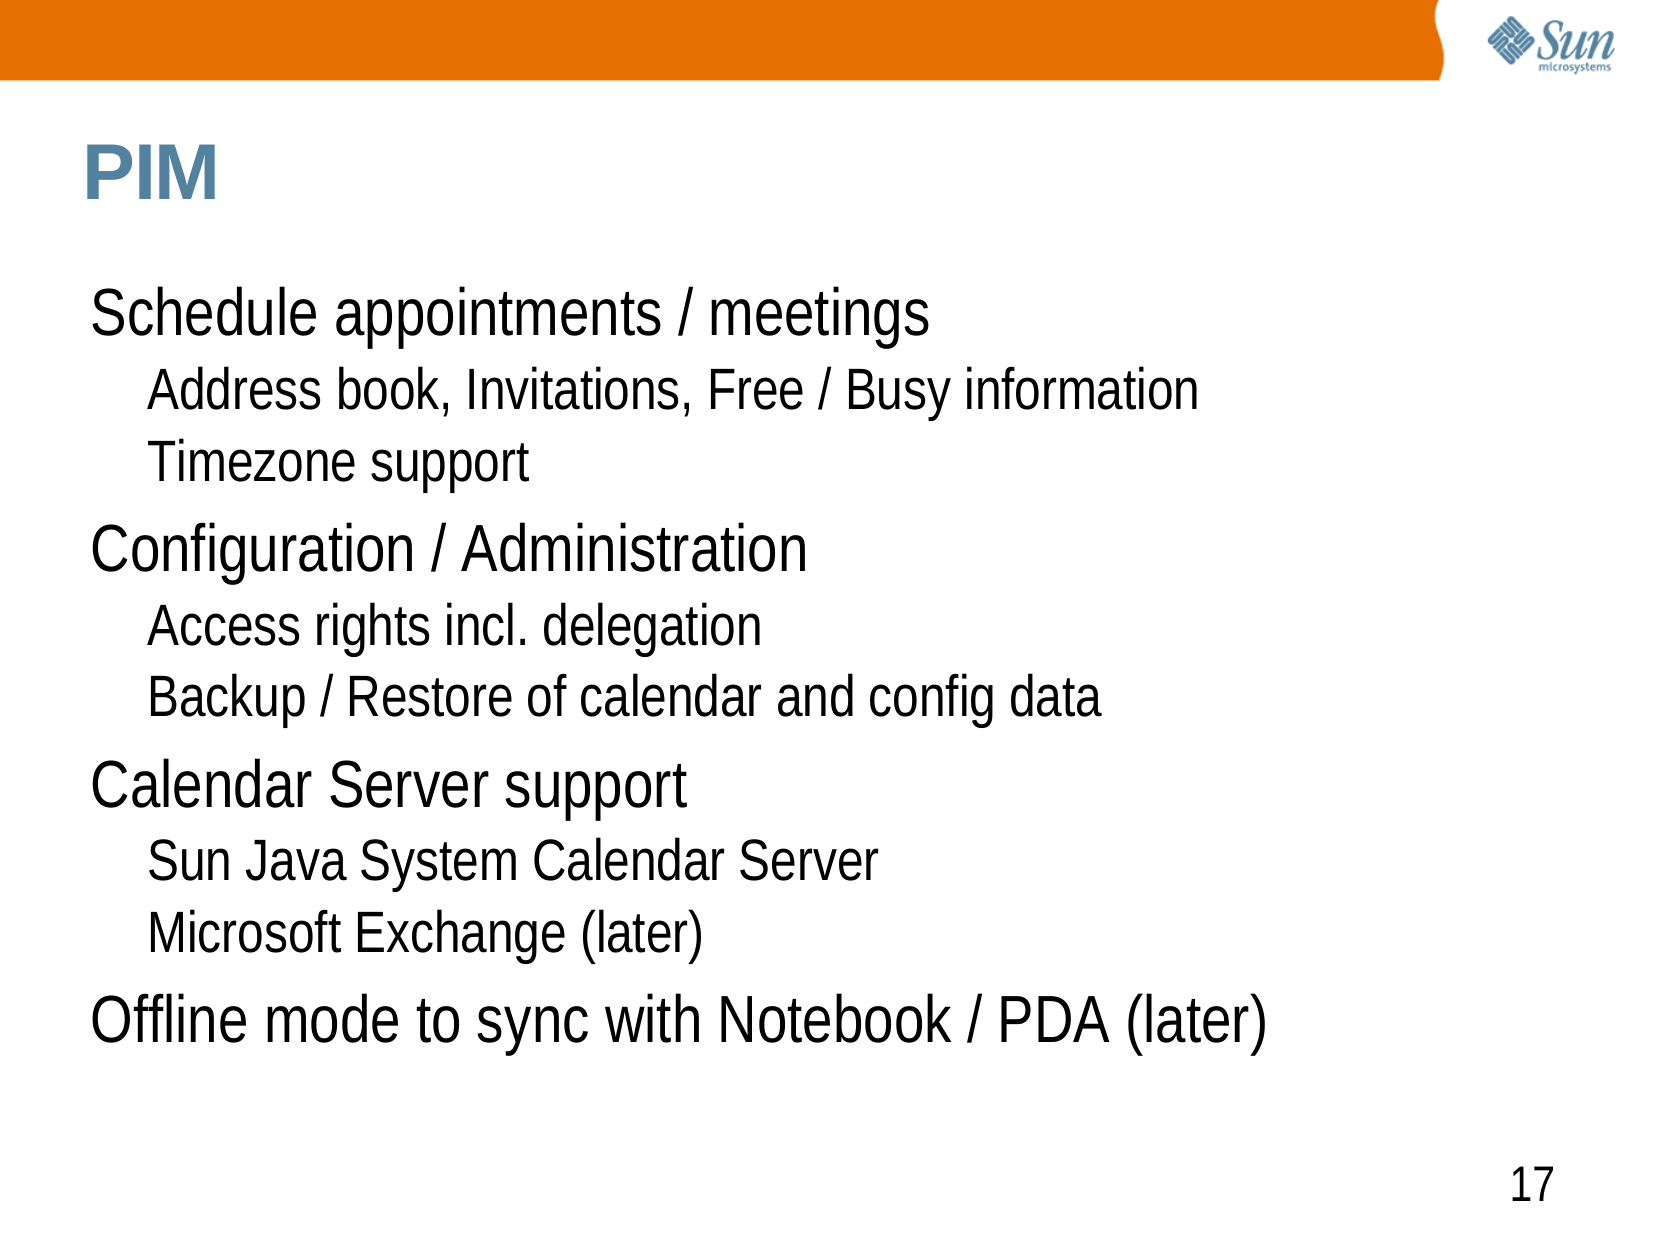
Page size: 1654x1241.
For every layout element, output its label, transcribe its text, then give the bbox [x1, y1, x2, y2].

title PIM [82, 135, 1585, 251]
picture [0, 0, 1654, 83]
list Schedule appointments / meetings Address book, Invitations, Free / Busy information Timezone support Configuration / Administration Access rights incl. delegation Backup / Restore of calendar and config data Calendar Server support Sun Java System Calendar Server Microsoft Exchange (later) Offline mode to sync with Notebook / PDA (later) [71, 283, 1545, 1121]
